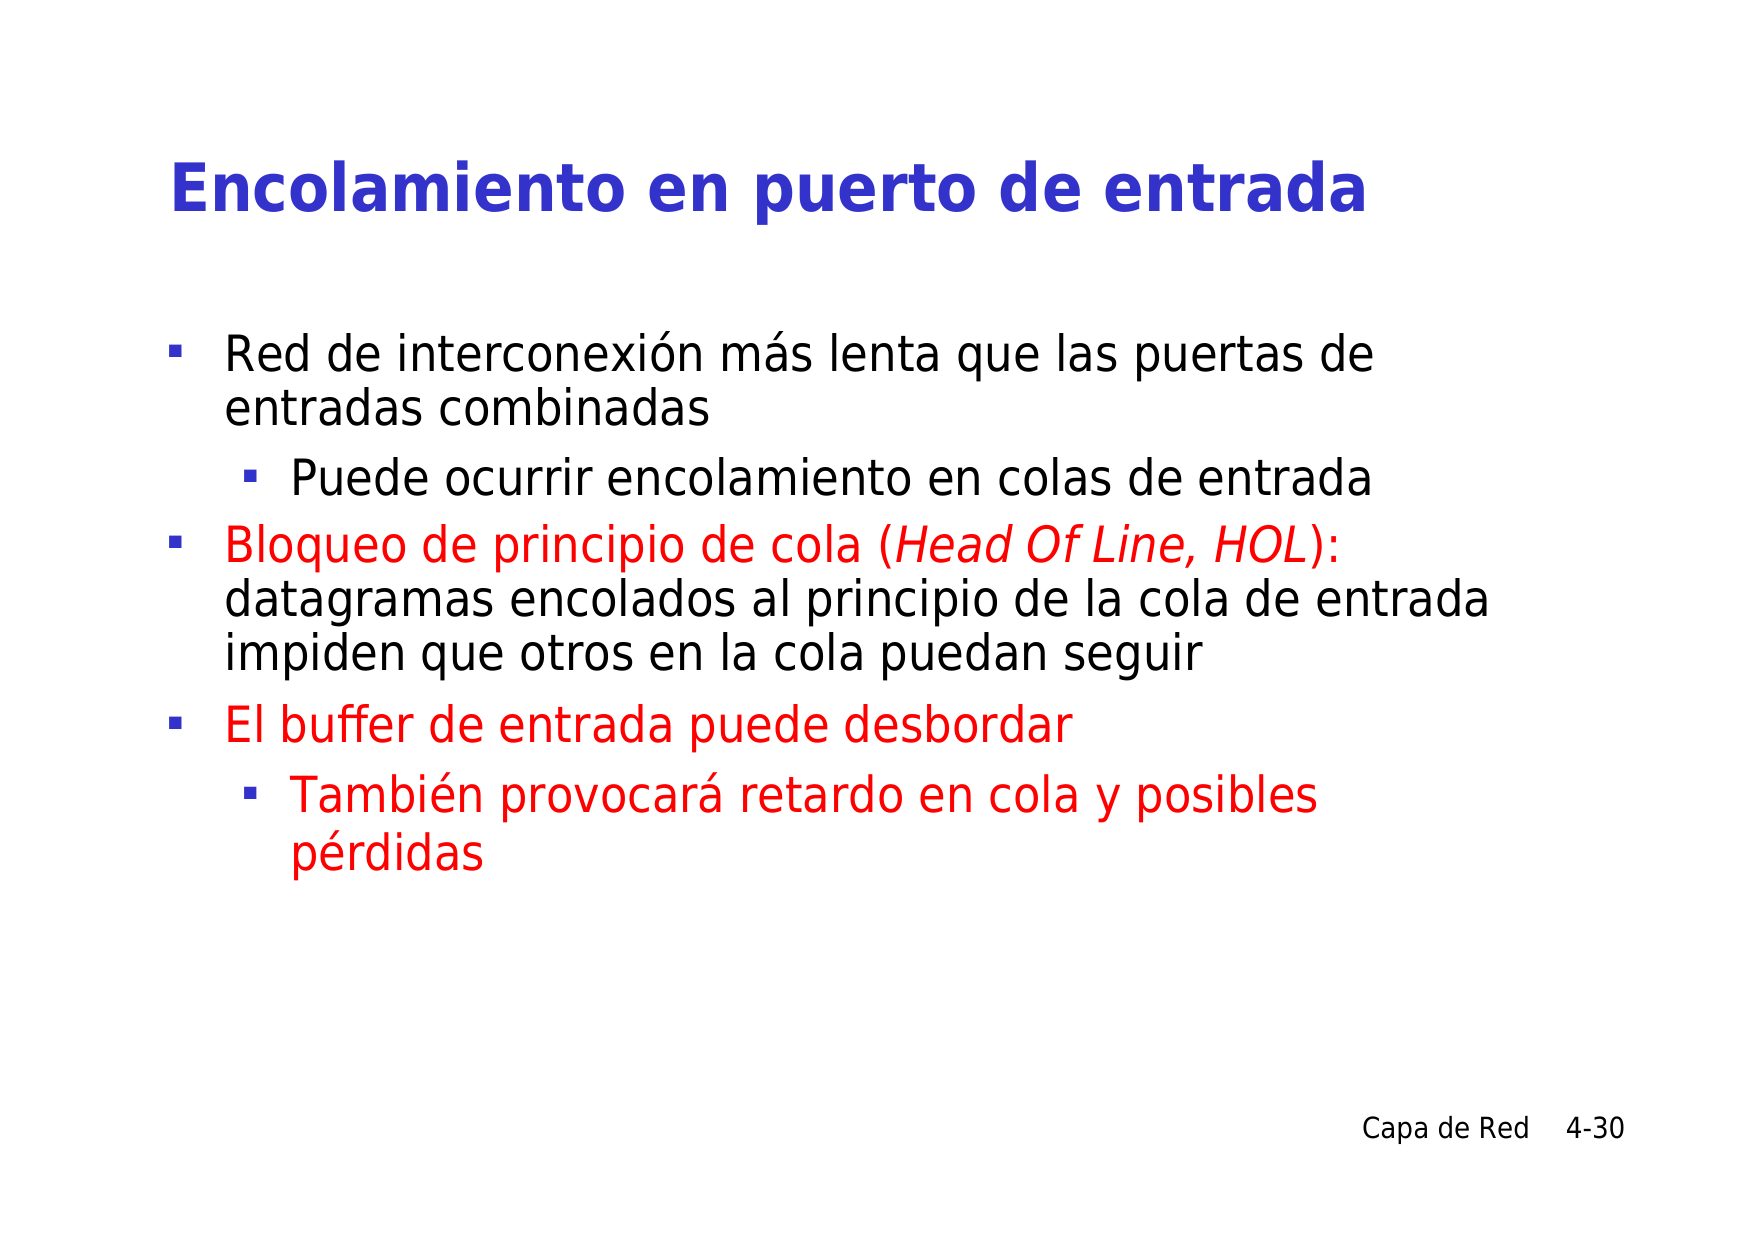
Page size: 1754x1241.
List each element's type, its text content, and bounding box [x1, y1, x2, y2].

title Encolamiento en puerto de entrada [154, 82, 1545, 297]
list Red de interconexión más lenta que las puertas de entradas combinadas Puede ocurrir encolamiento en colas de entrada Bloqueo de principio de cola (Head Of Line, HOL): datagramas encolados al principio de la cola de entrada impiden que otros en la cola puedan seguir El buffer de entrada puede desbordar También provocará retardo en cola y posibles pérdidas [154, 320, 1545, 972]
